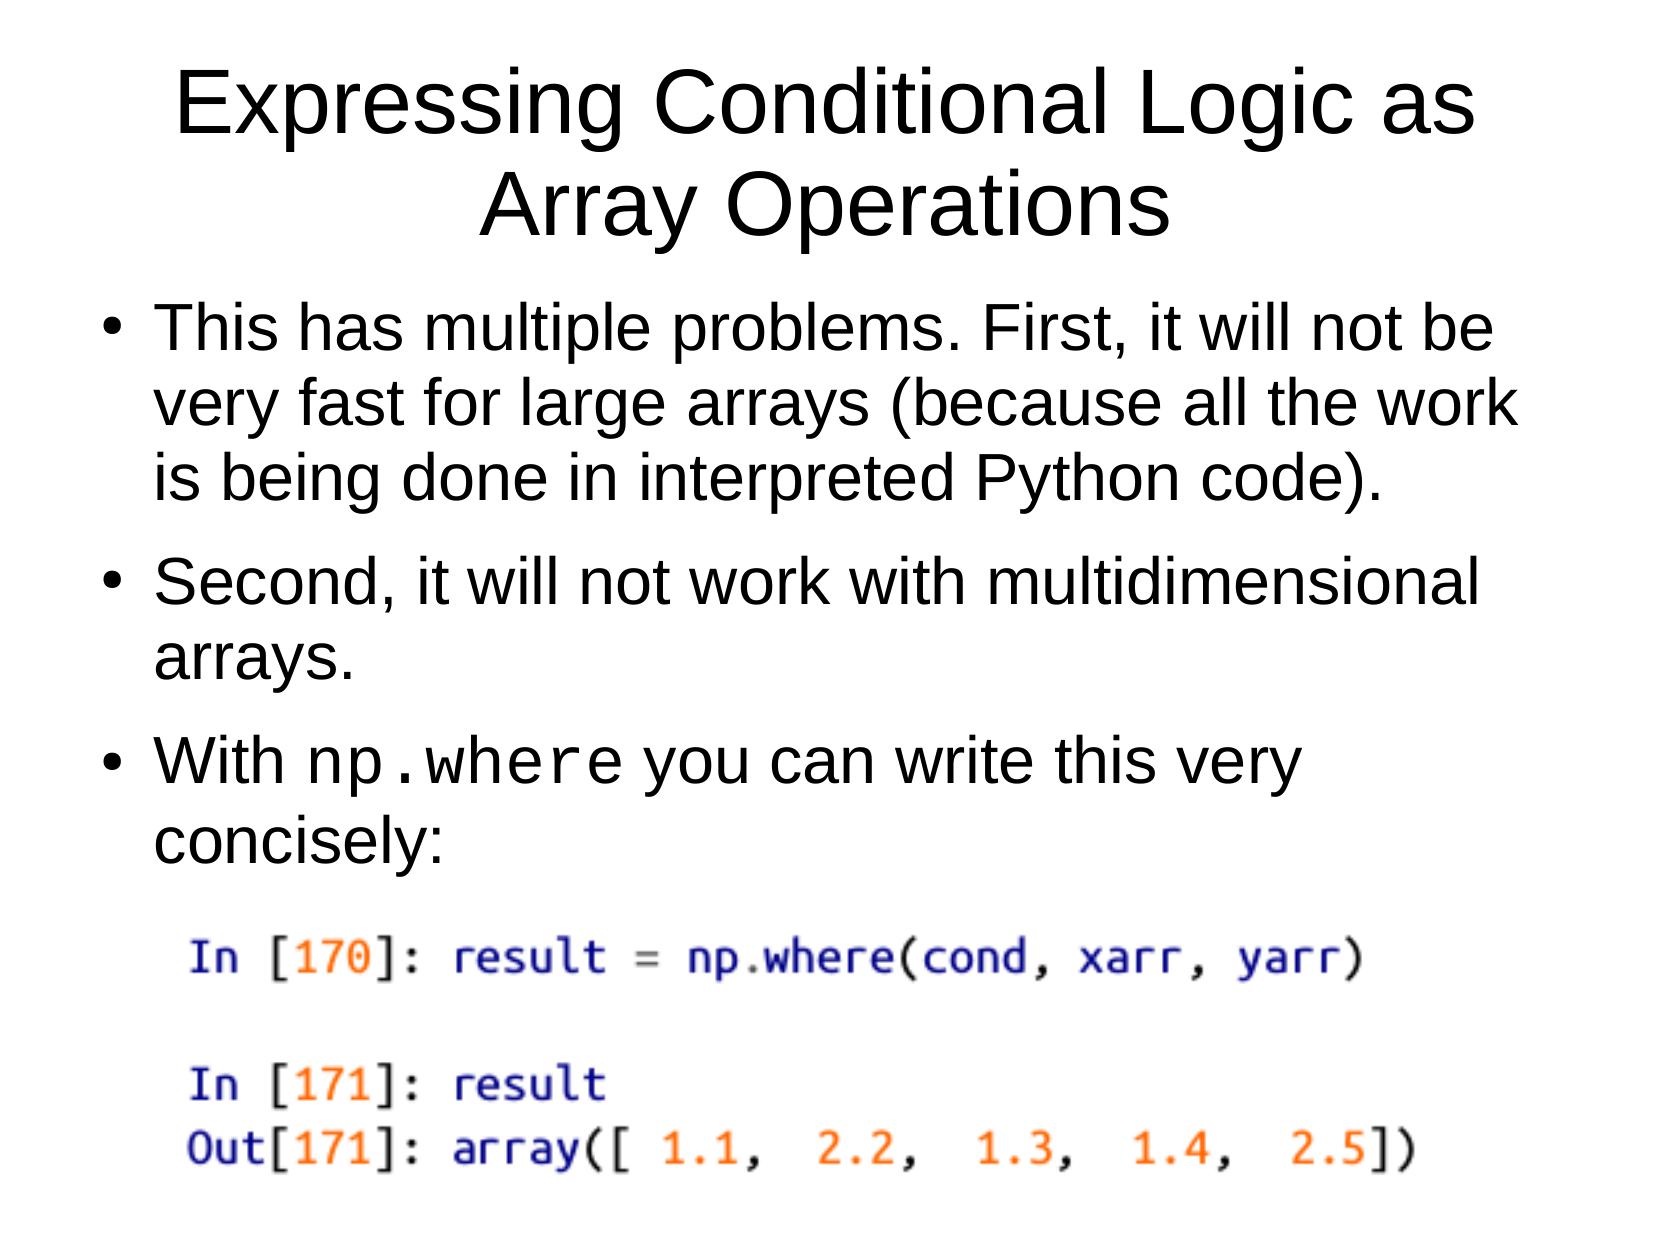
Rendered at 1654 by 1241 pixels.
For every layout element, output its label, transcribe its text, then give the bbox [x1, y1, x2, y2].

picture [172, 923, 1481, 1191]
list This has multiple problems. First, it will not be very fast for large arrays (because all the work is being done in interpreted Python code). Second, it will not work with multidimensional arrays. With np.where you can write this very concisely: [82, 290, 1571, 1010]
title Expressing Conditional Logic as Array Operations [82, 49, 1571, 257]
